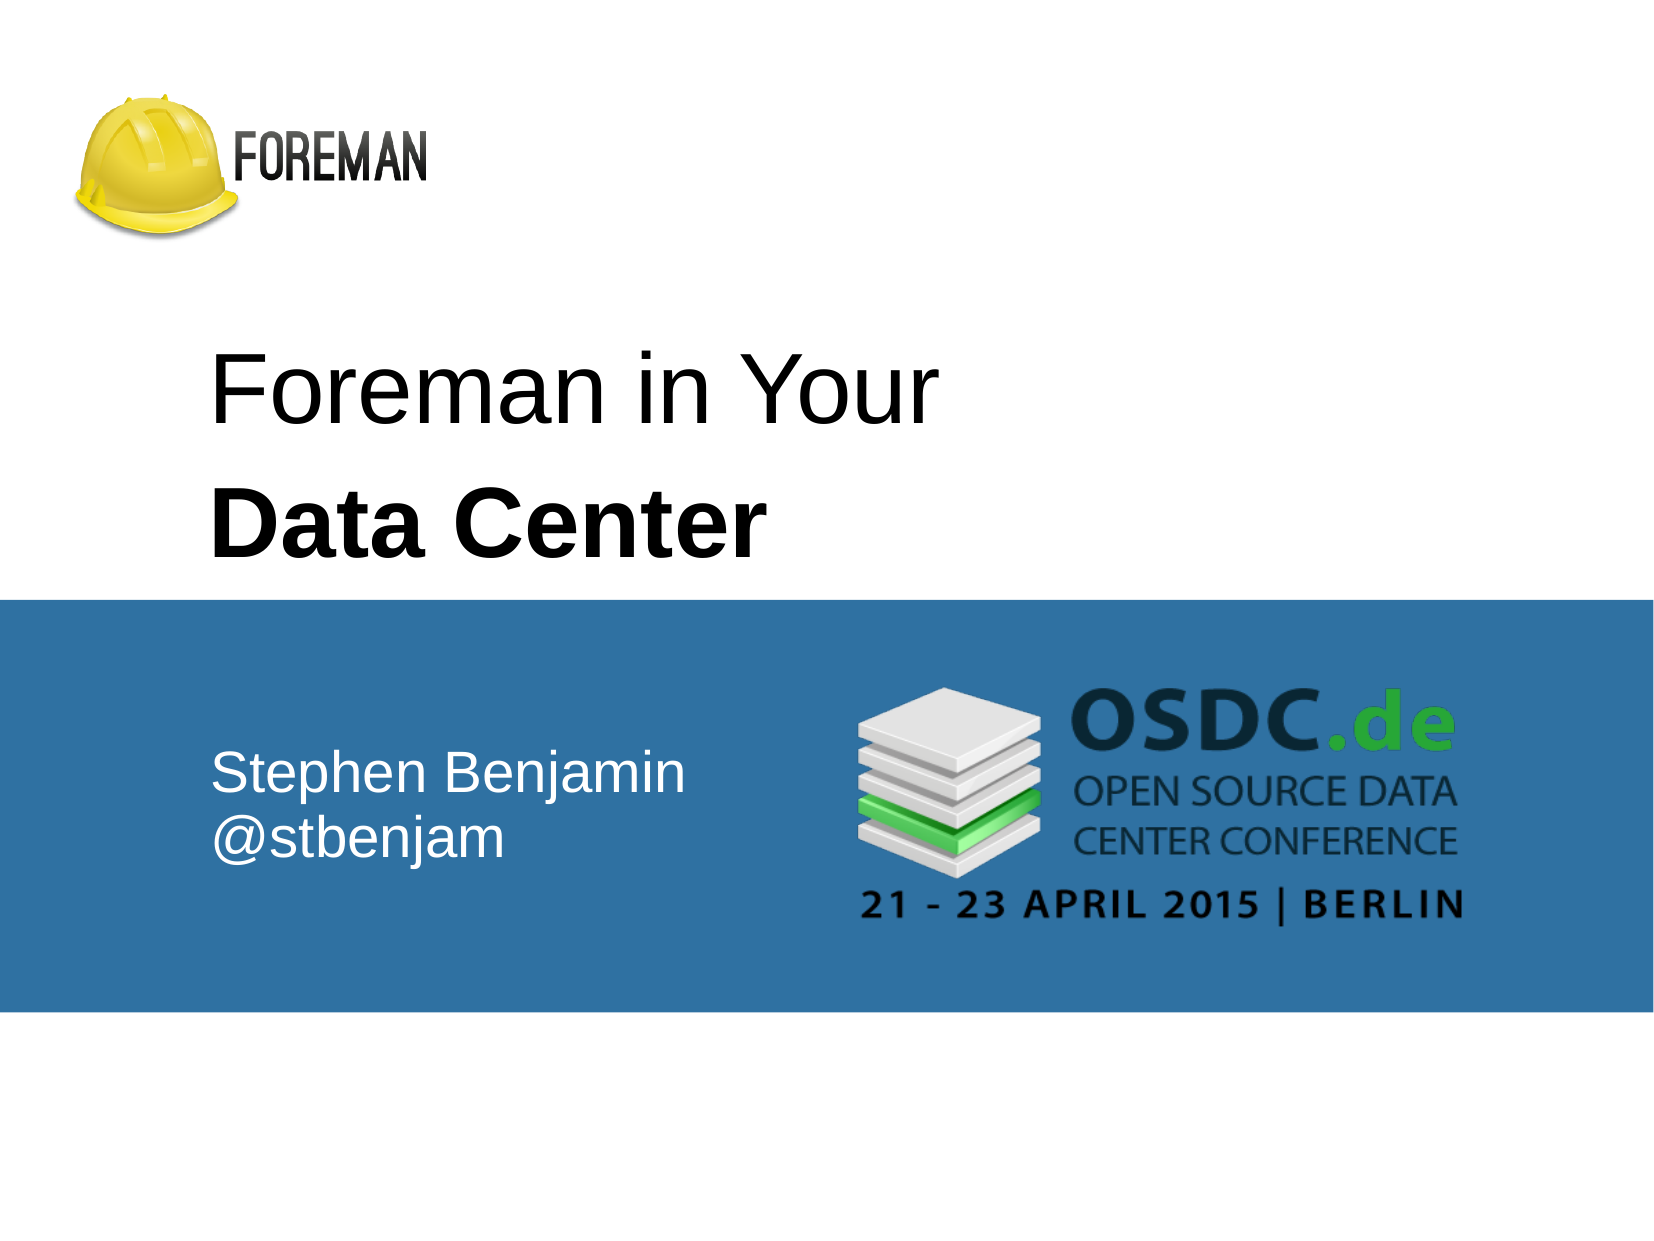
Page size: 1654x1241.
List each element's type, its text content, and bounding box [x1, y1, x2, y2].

text_box Foreman in Your Data Center [193, 303, 1211, 699]
picture [814, 655, 1503, 951]
text_box Stephen Benjamin @stbenjam [195, 732, 814, 943]
picture [70, 94, 426, 243]
